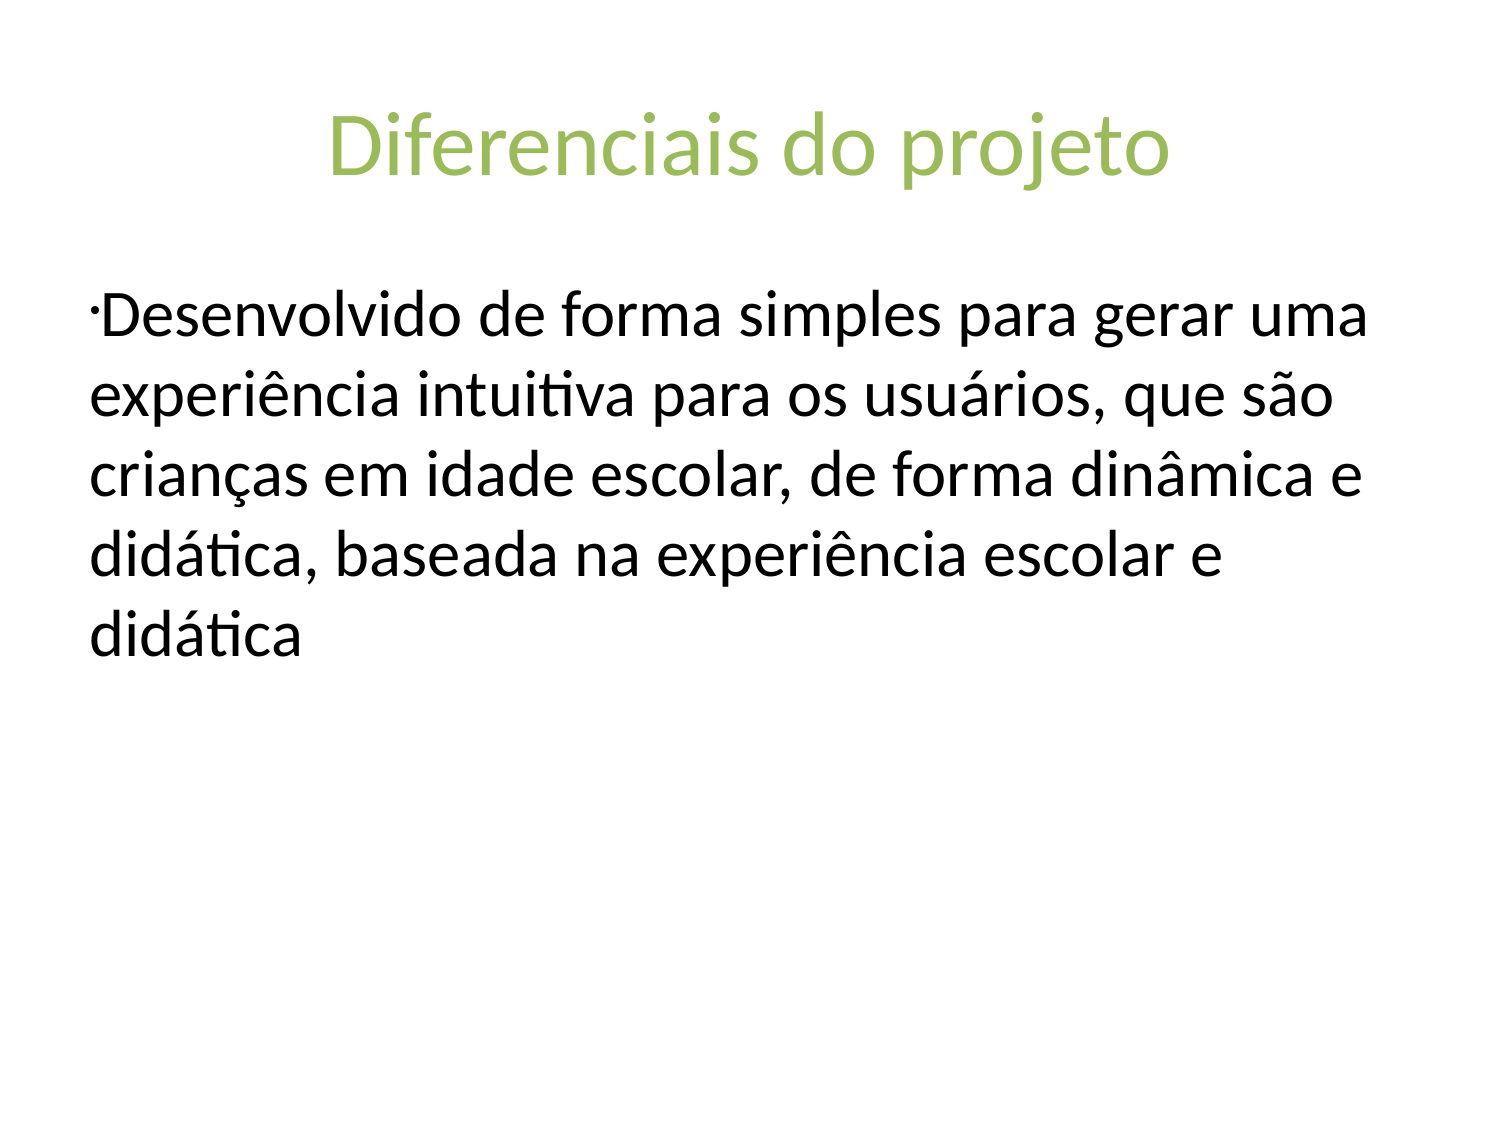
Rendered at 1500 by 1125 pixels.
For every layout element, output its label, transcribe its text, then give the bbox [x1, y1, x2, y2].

list Desenvolvido de forma simples para gerar uma experiência intuitiva para os usuários, que são crianças em idade escolar, de forma dinâmica e didática, baseada na experiência escolar e didática [75, 262, 1425, 1005]
title Diferenciais do projeto [75, 45, 1425, 233]
